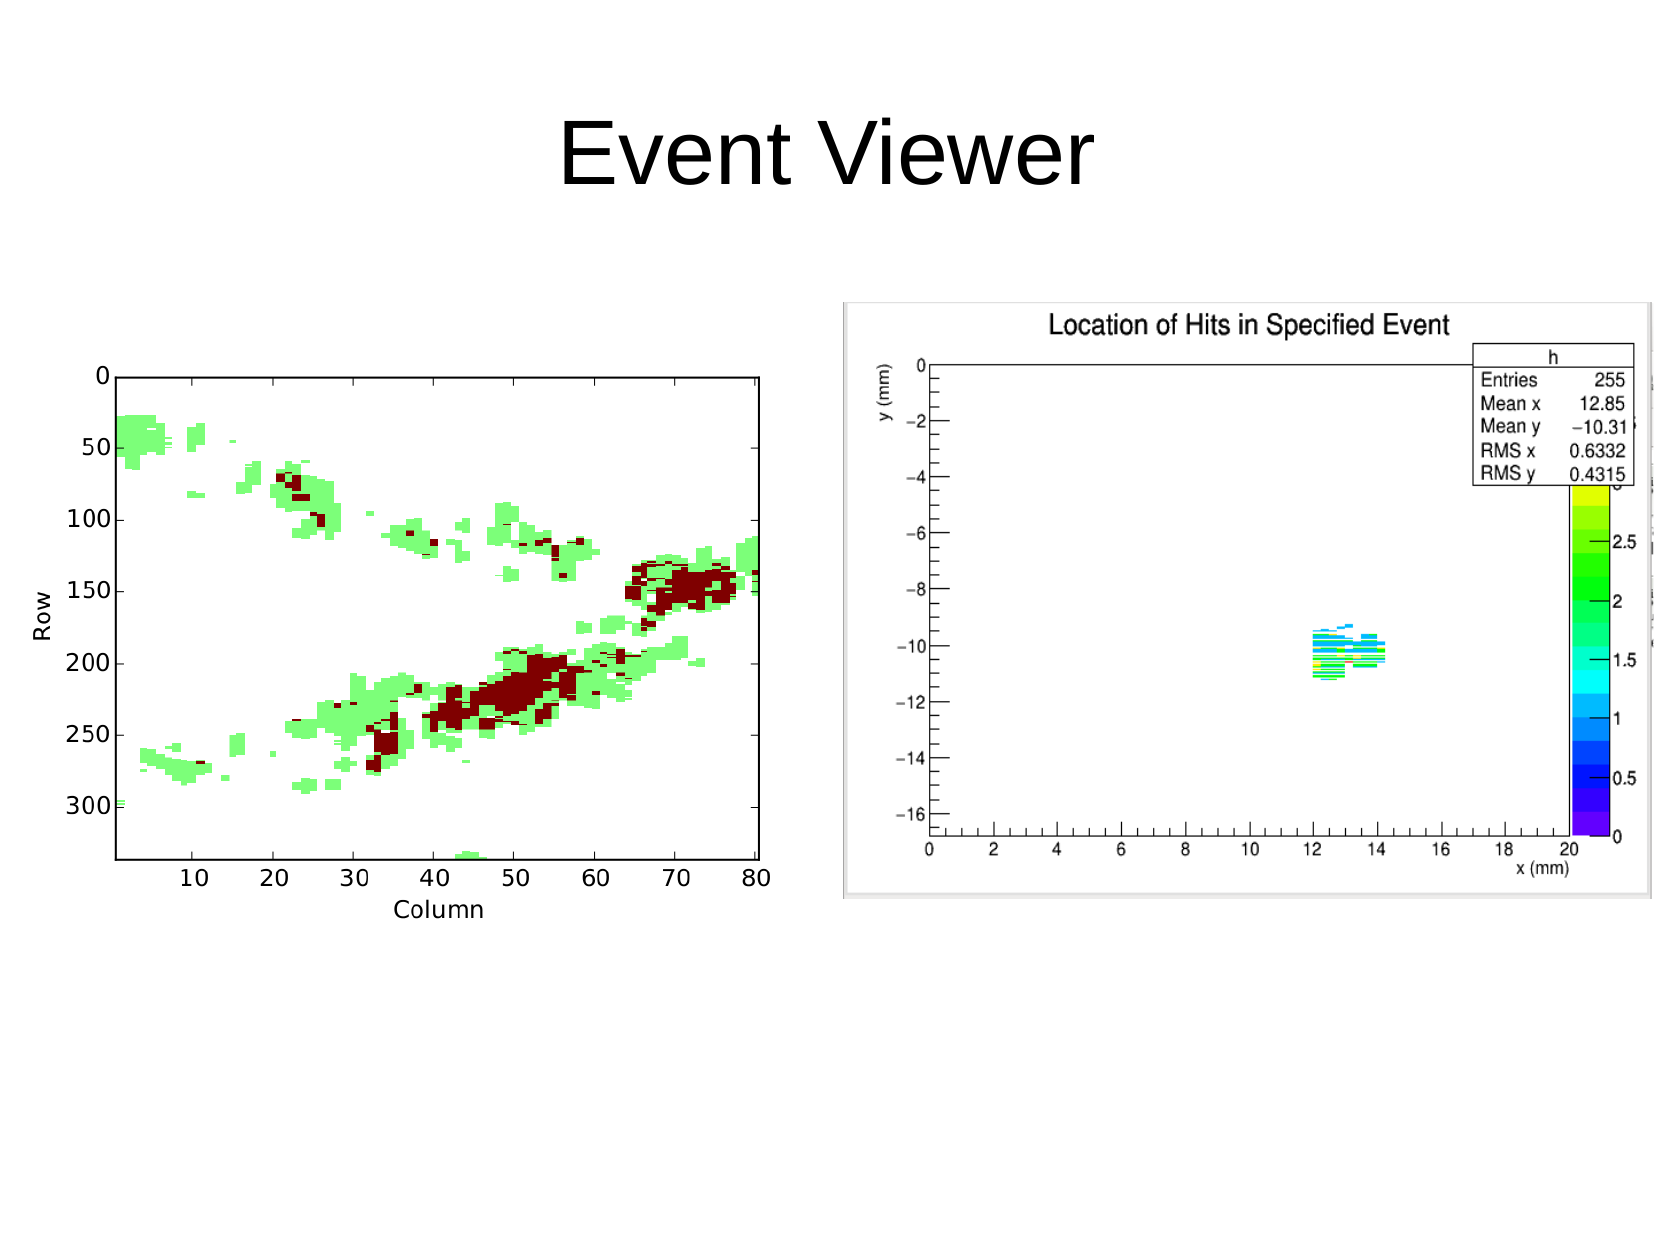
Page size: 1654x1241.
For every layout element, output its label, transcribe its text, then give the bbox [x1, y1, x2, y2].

picture [0, 360, 781, 928]
picture [843, 302, 1654, 899]
title Event Viewer [82, 49, 1571, 257]
